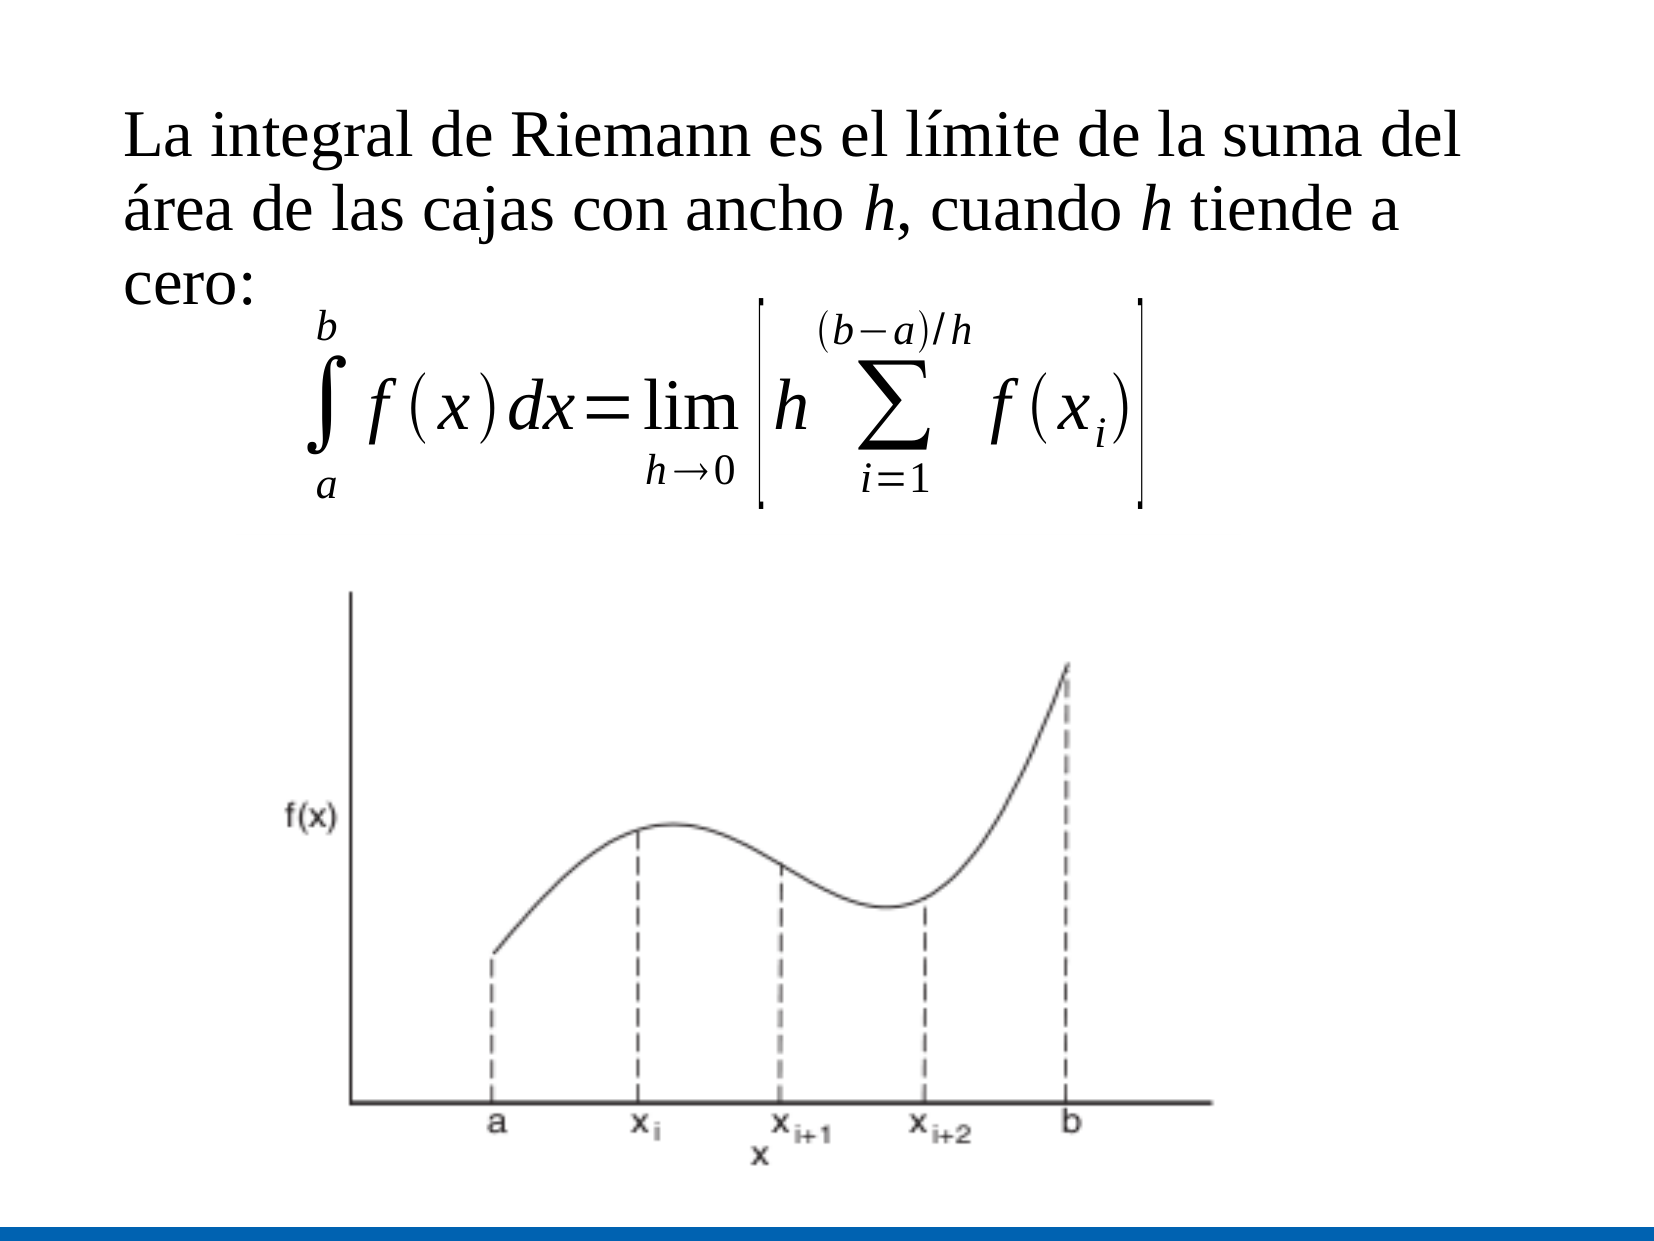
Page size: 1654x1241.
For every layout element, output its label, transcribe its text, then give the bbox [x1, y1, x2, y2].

chart [290, 295, 1152, 513]
picture [236, 533, 1241, 1182]
subtitle La integral de Riemann es el límite de la suma del área de las cajas con ancho h, cuando h tiende a cero: [123, 59, 1536, 357]
